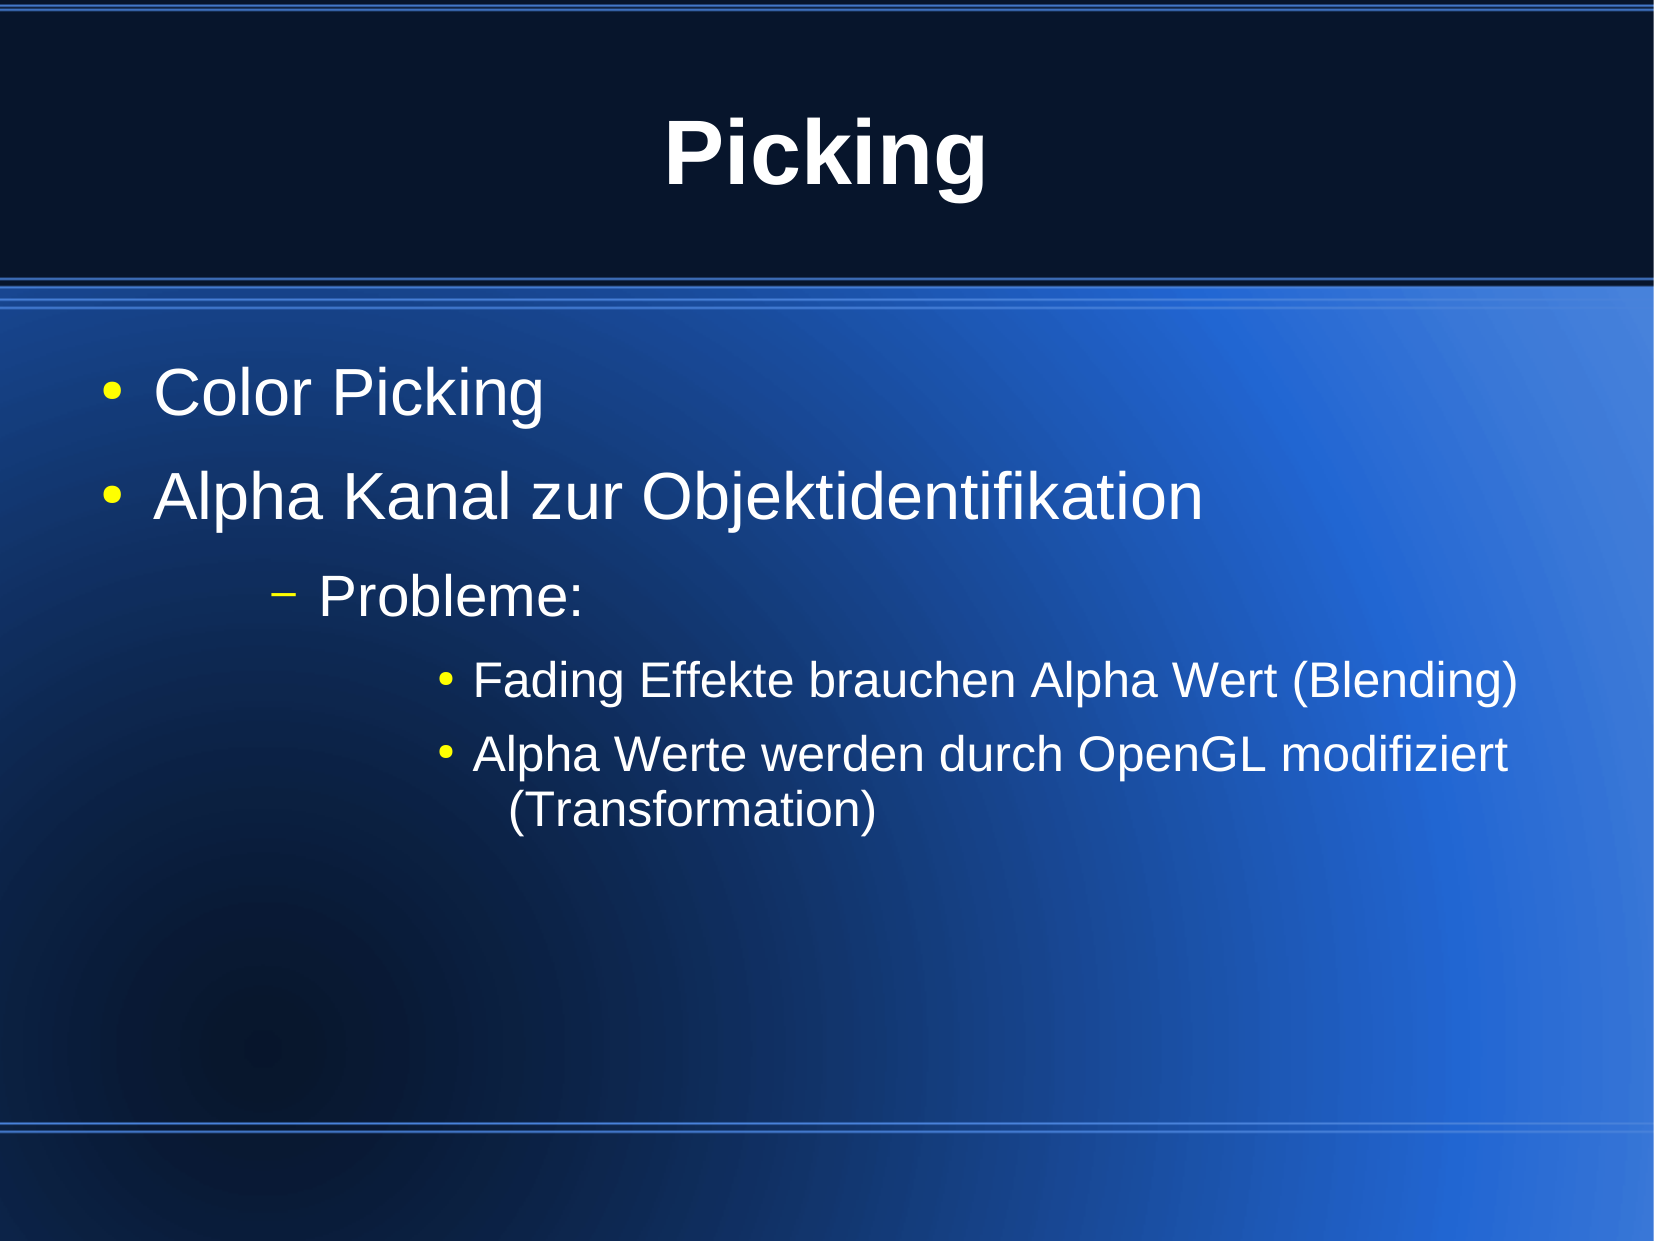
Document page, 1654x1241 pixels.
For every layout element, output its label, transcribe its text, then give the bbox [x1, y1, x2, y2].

list Color Picking Alpha Kanal zur Objektidentifikation Probleme: Fading Effekte brauchen Alpha Wert (Blending) Alpha Werte werden durch OpenGL modifiziert (Transformation) [82, 355, 1571, 1043]
title Picking [82, 56, 1571, 250]
picture [0, 0, 1654, 1241]
